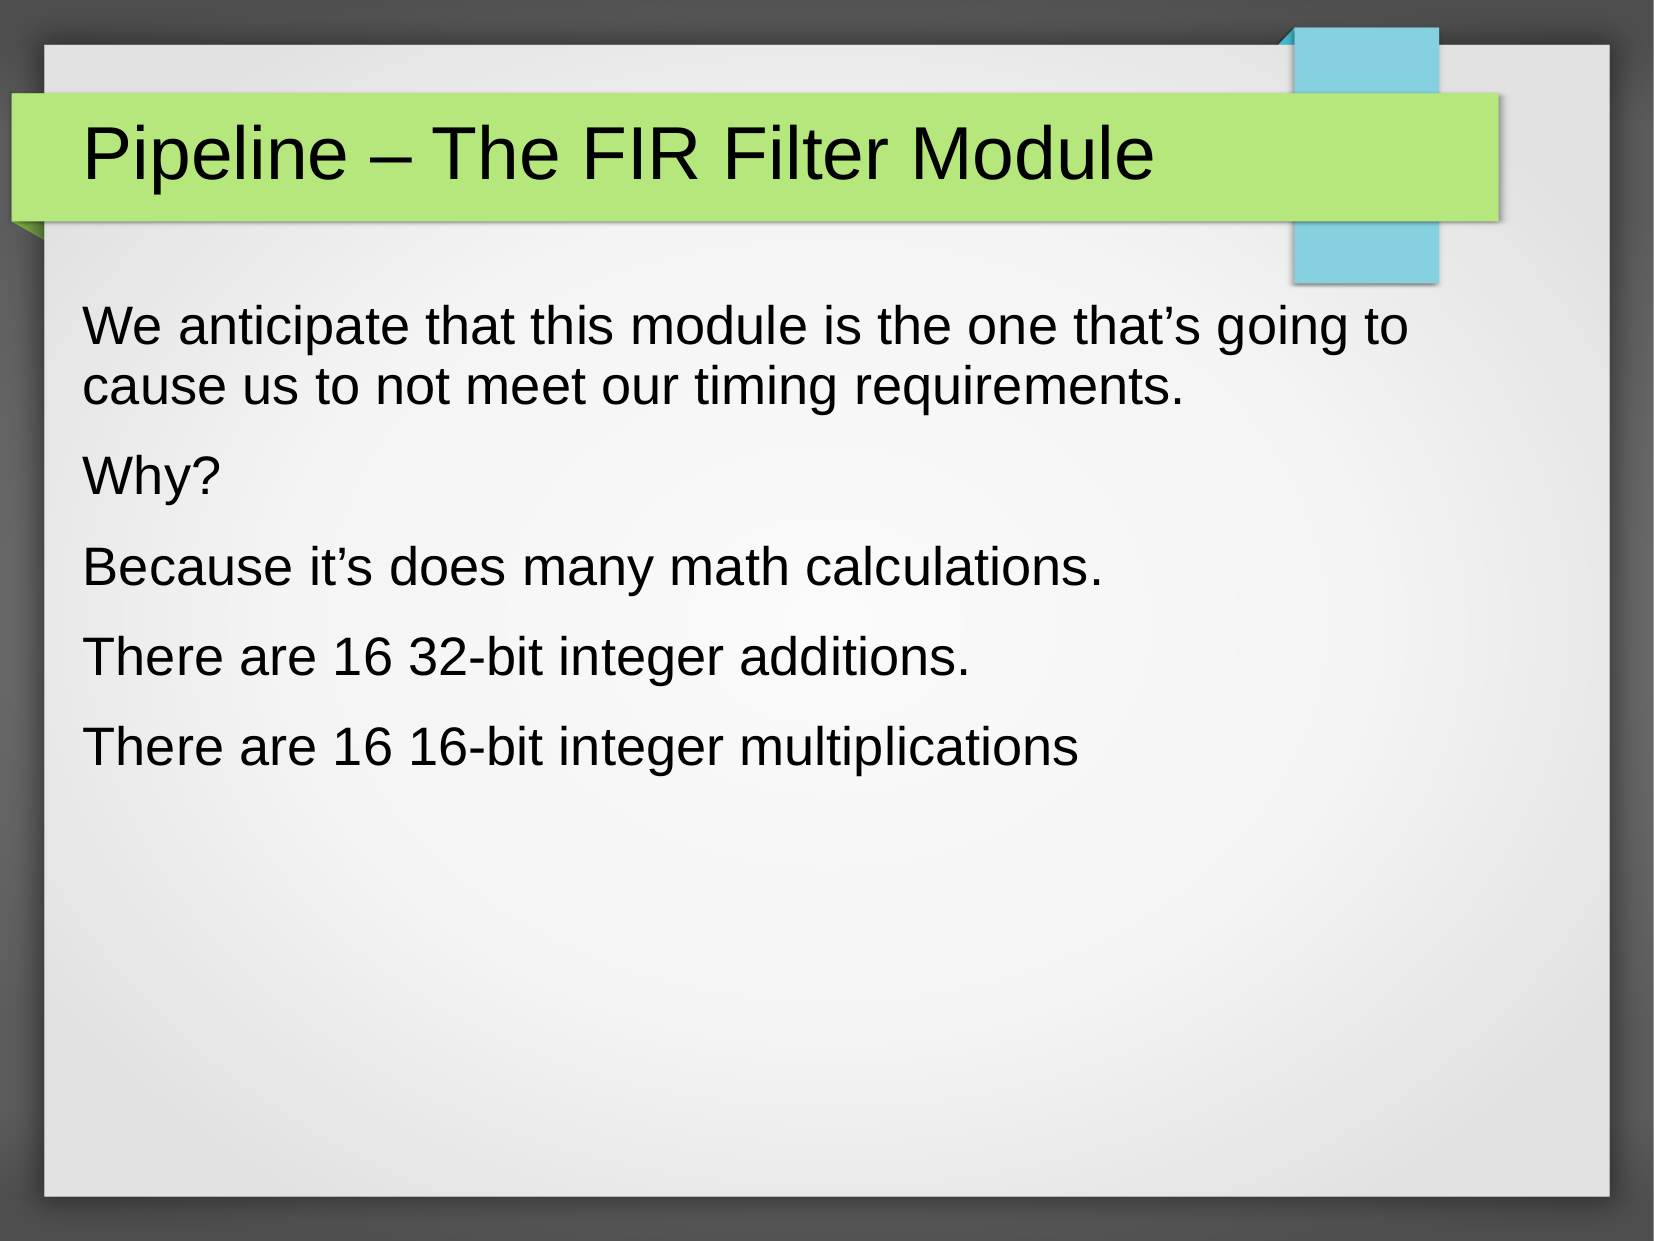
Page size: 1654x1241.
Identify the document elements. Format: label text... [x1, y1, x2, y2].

picture [0, 0, 1654, 1241]
title Pipeline – The FIR Filter Module [82, 94, 1264, 213]
list We anticipate that this module is the one that’s going to cause us to not meet our timing requirements. Why? Because it’s does many math calculations. There are 16 32-bit integer additions. There are 16 16-bit integer multiplications [82, 295, 1571, 1241]
